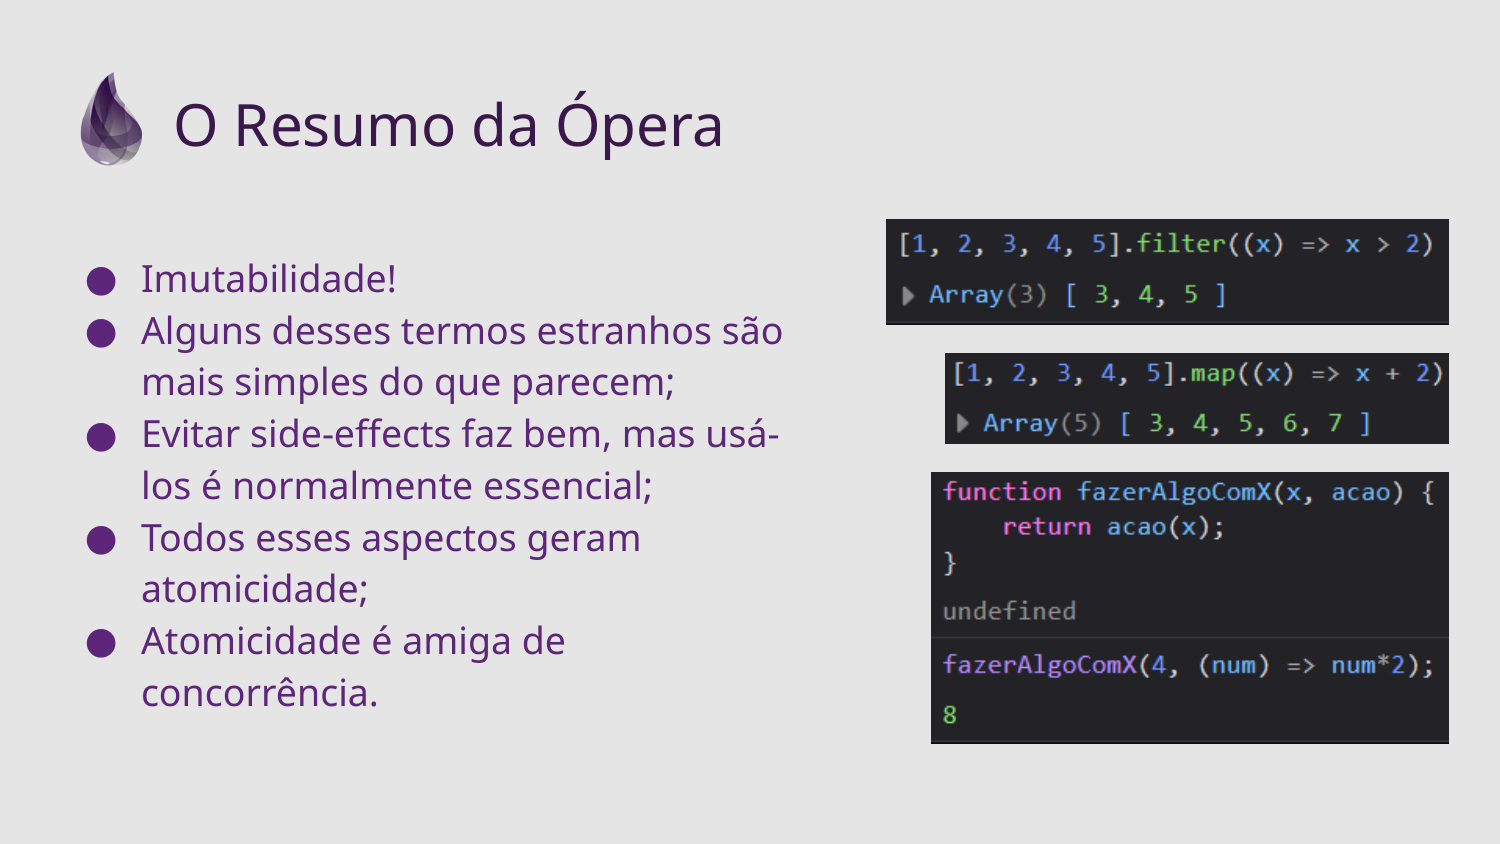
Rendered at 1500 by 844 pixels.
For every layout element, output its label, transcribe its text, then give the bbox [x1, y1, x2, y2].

list Imutabilidade! Alguns desses termos estranhos são mais simples do que parecem; Evitar side-effects faz bem, mas usá-los é normalmente essencial; Todos esses aspectos geram atomicidade; Atomicidade é amiga de concorrência. [51, 233, 814, 794]
picture [886, 219, 1449, 325]
picture [945, 353, 1449, 444]
picture [931, 472, 1449, 744]
picture [64, 72, 158, 167]
title O Resumo da Ópera [158, 72, 1449, 167]
